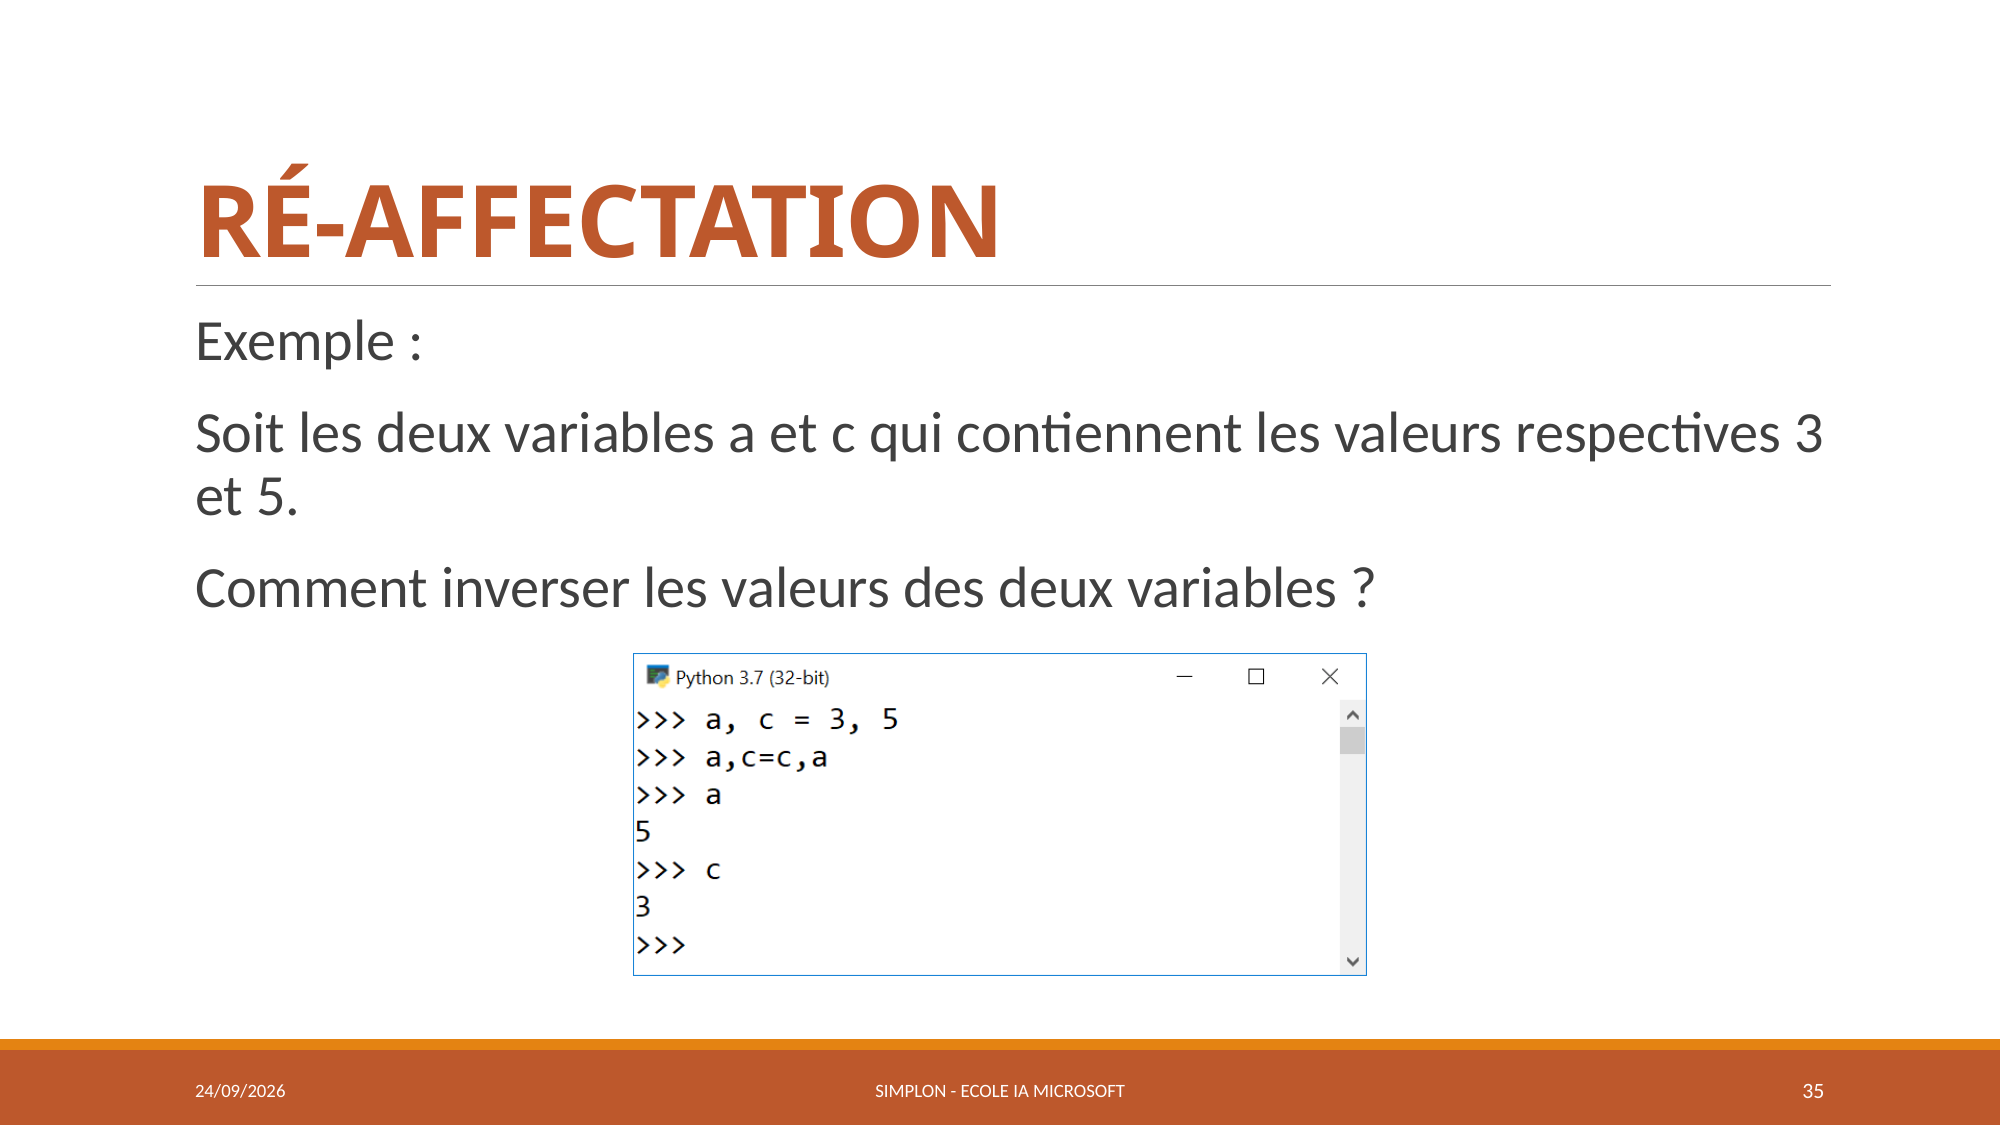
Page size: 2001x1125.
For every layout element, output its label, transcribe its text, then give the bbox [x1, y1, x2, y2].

title RÉ-AFFECTATION [180, 47, 1830, 285]
slide_number 16/01/2020 [180, 1059, 586, 1120]
picture [633, 653, 1367, 976]
slide_number <numéro> [1624, 1059, 1840, 1120]
footer Simplon - Ecole IA Microsoft [604, 1059, 1396, 1120]
list Exemple : Soit les deux variables a et c qui contiennent les valeurs respectives 3 et 5. Comment inverser les valeurs des deux variables ? [180, 302, 1830, 976]
